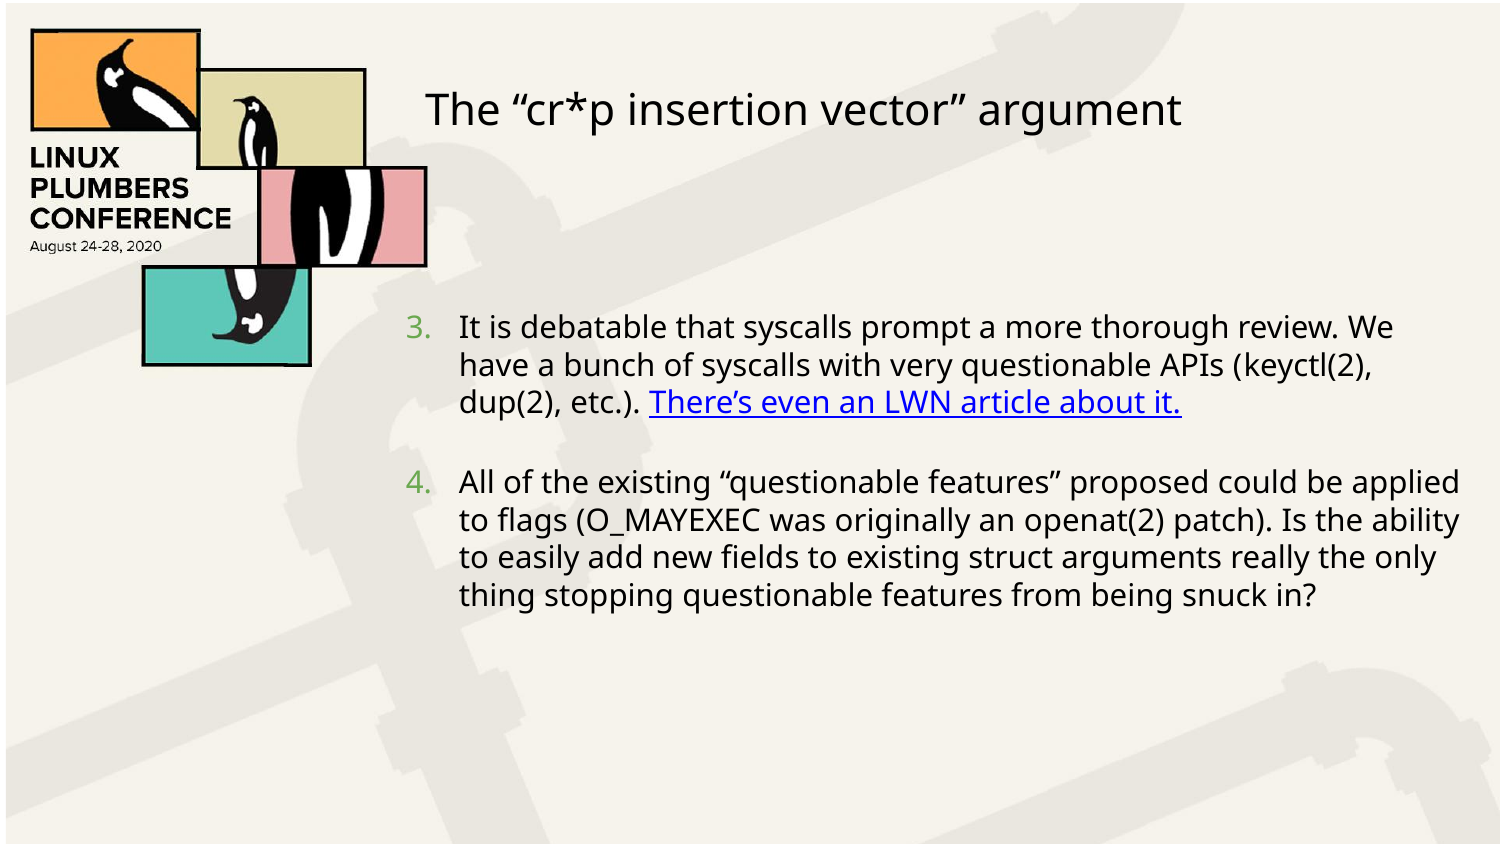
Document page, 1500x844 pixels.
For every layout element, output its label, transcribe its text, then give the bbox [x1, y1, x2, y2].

picture [5, 3, 1500, 844]
title The “cr*p insertion vector” argument [424, 29, 1415, 187]
list It is debatable that syscalls prompt a more thorough review. We have a bunch of syscalls with very questionable APIs (keyctl(2), dup(2), etc.). There’s even an LWN article about it. All of the existing “questionable features” proposed could be applied to flags (O_MAYEXEC was originally an openat(2) patch). Is the ability to easily add new fields to existing struct arguments really the only thing stopping questionable features from being snuck in? [308, 270, 1467, 722]
